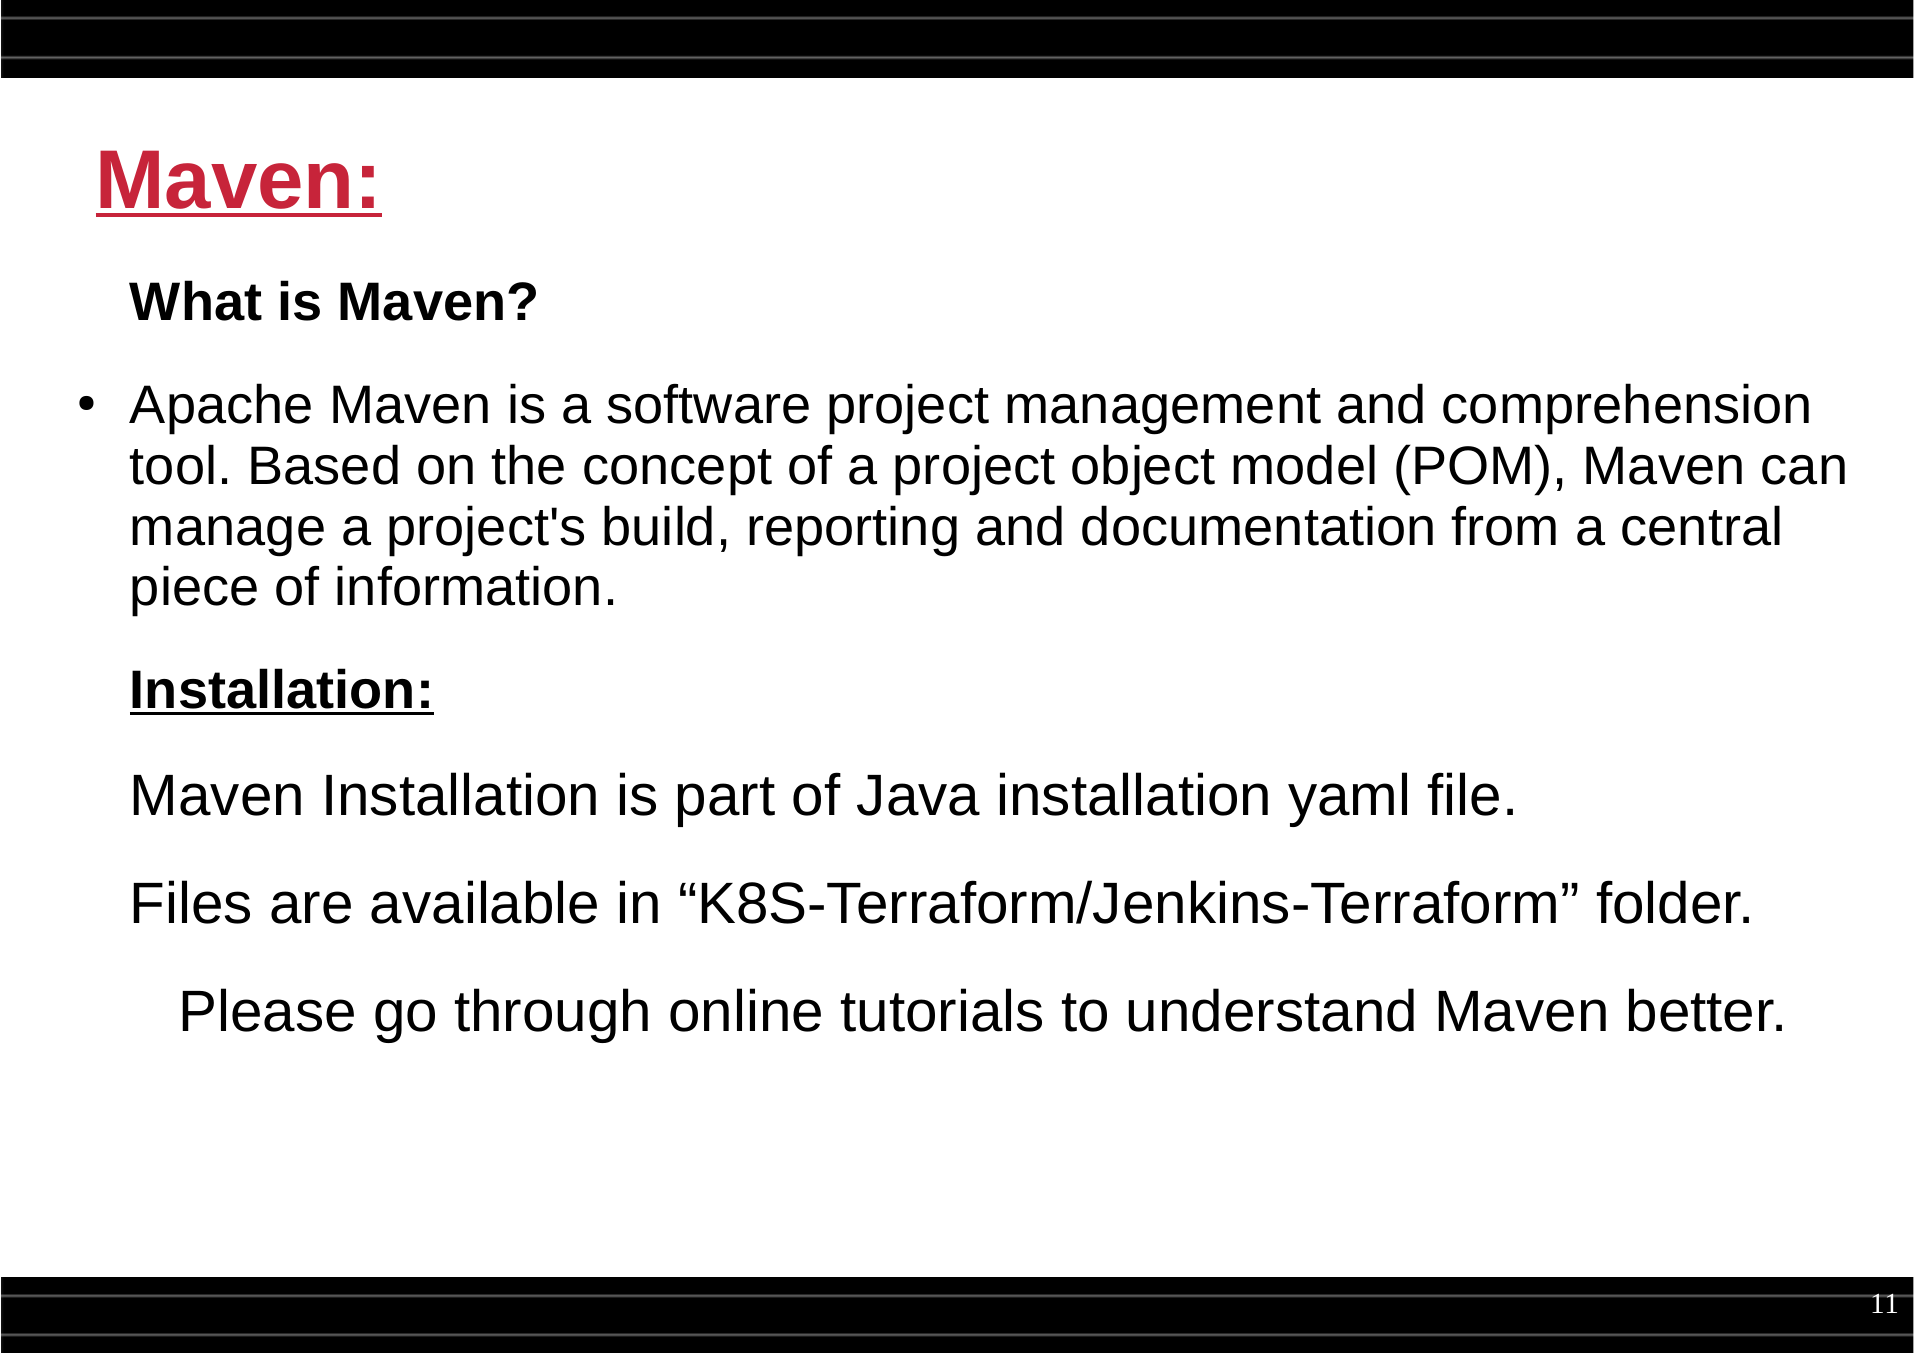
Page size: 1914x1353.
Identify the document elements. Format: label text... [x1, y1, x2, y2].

list What is Maven? Apache Maven is a software project management and comprehension tool. Based on the concept of a project object model (POM), Maven can manage a project's build, reporting and documentation from a central piece of information. Installation: Maven Installation is part of Java installation yaml file. Files are available in “K8S-Terraform/Jenkins-Terraform” folder. Please go through online tutorials to understand Maven better. [59, 271, 1878, 1241]
picture [1, 1277, 1914, 1353]
picture [1, 0, 1914, 78]
title Maven: [95, 133, 768, 227]
